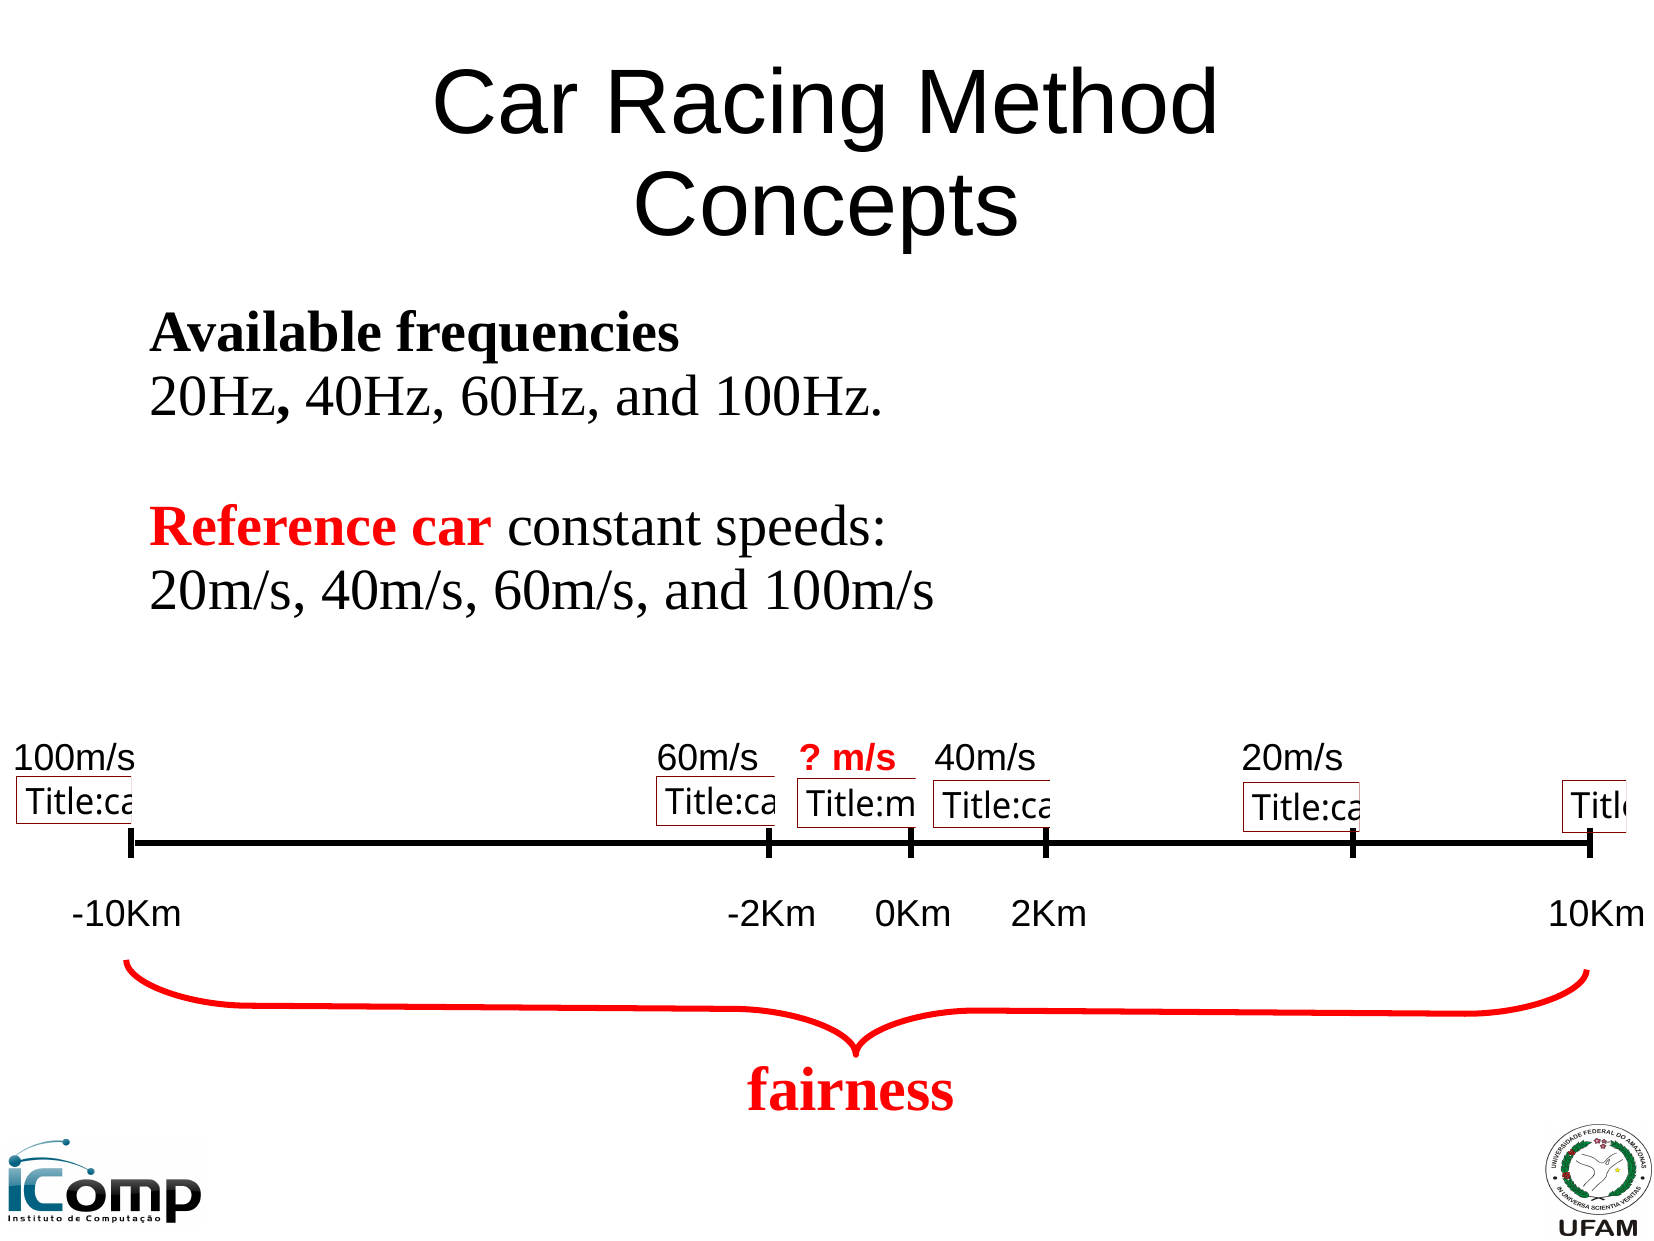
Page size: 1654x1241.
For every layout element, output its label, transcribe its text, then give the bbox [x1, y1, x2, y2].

text_box 2Km [995, 885, 1103, 942]
text_box -10Km [56, 885, 197, 942]
text_box -2Km [712, 885, 832, 942]
title Car Racing Method Concepts [82, 49, 1571, 257]
text_box ? m/s [783, 728, 912, 786]
text_box fairness [732, 1047, 971, 1132]
text_box 100m/s [0, 728, 151, 786]
picture [1545, 1124, 1652, 1236]
picture [931, 786, 1051, 828]
text_box 0Km [860, 885, 967, 942]
text_box 60m/s [641, 728, 774, 786]
picture [14, 786, 132, 824]
picture [653, 773, 775, 826]
picture [1240, 779, 1360, 832]
text_box 40m/s [919, 728, 1052, 786]
text_box Available frequencies 20Hz, 40Hz, 60Hz, and 100Hz. Reference car constant speeds: 20m/s, 40m/s, 60m/s, and 100m/s [135, 291, 951, 633]
text_box 20m/s [1226, 728, 1359, 786]
text_box 10Km [1533, 885, 1654, 942]
picture [1559, 777, 1627, 833]
picture [794, 775, 916, 828]
picture [5, 1139, 205, 1226]
